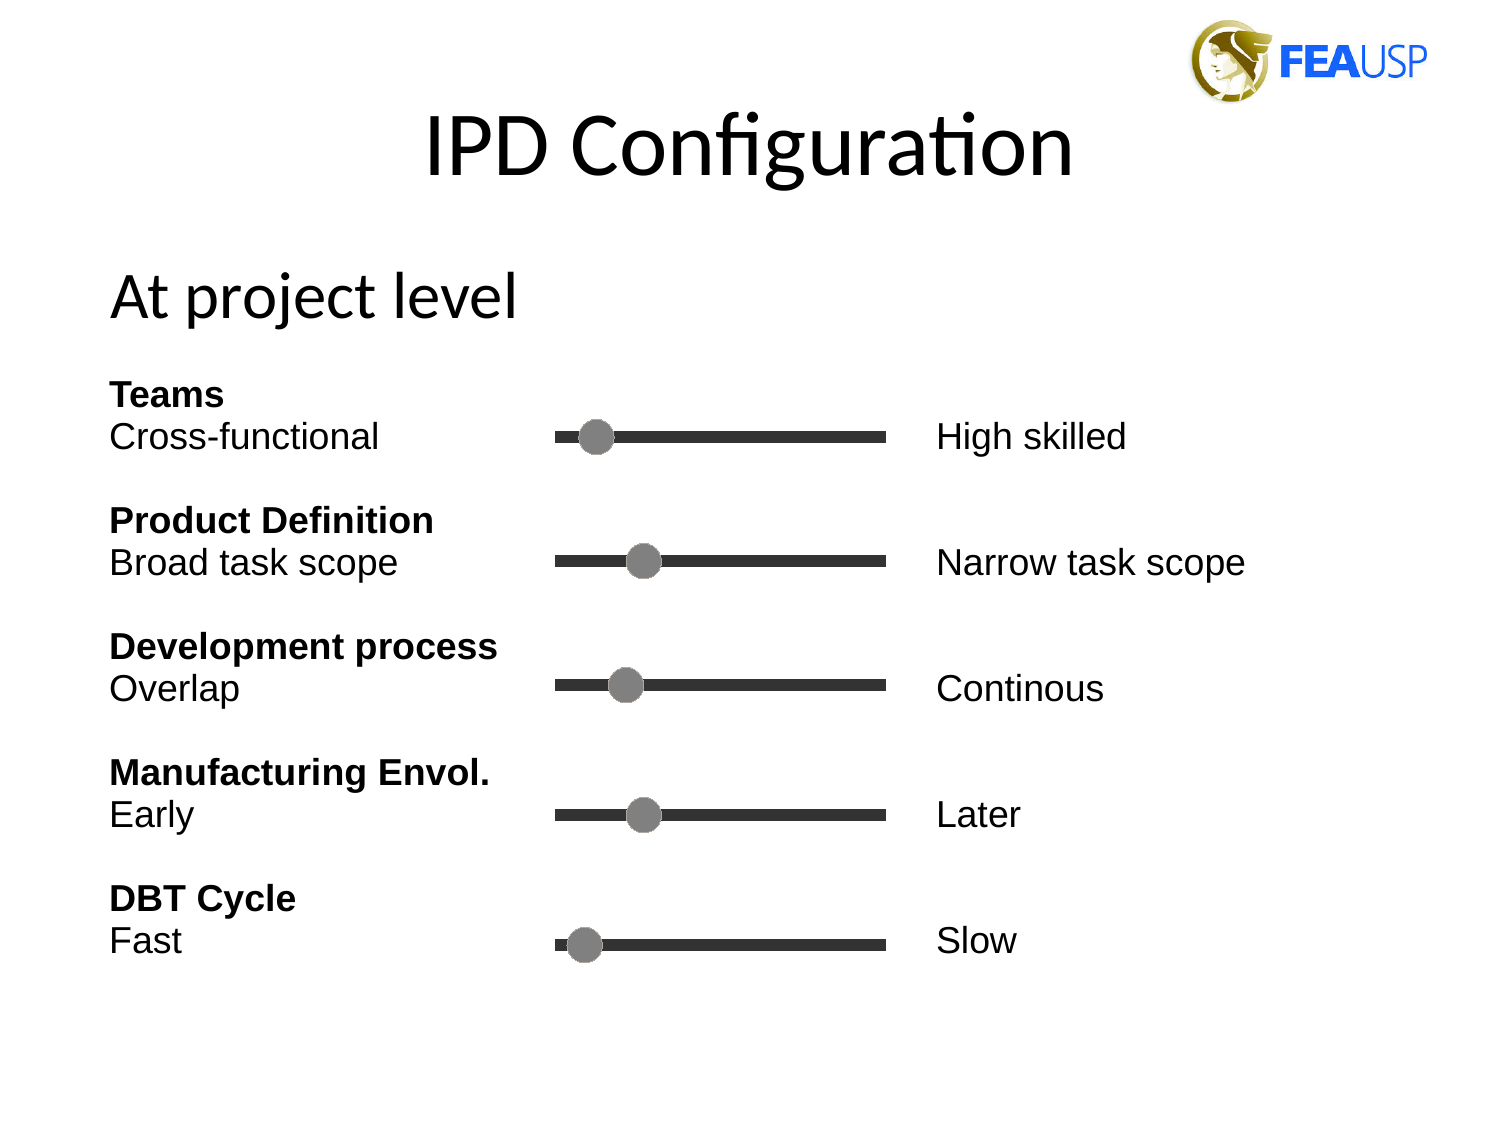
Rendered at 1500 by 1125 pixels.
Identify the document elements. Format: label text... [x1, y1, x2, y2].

title IPD Configuration [75, 45, 1426, 233]
picture [1187, 19, 1427, 105]
list At project level [39, 244, 1390, 988]
